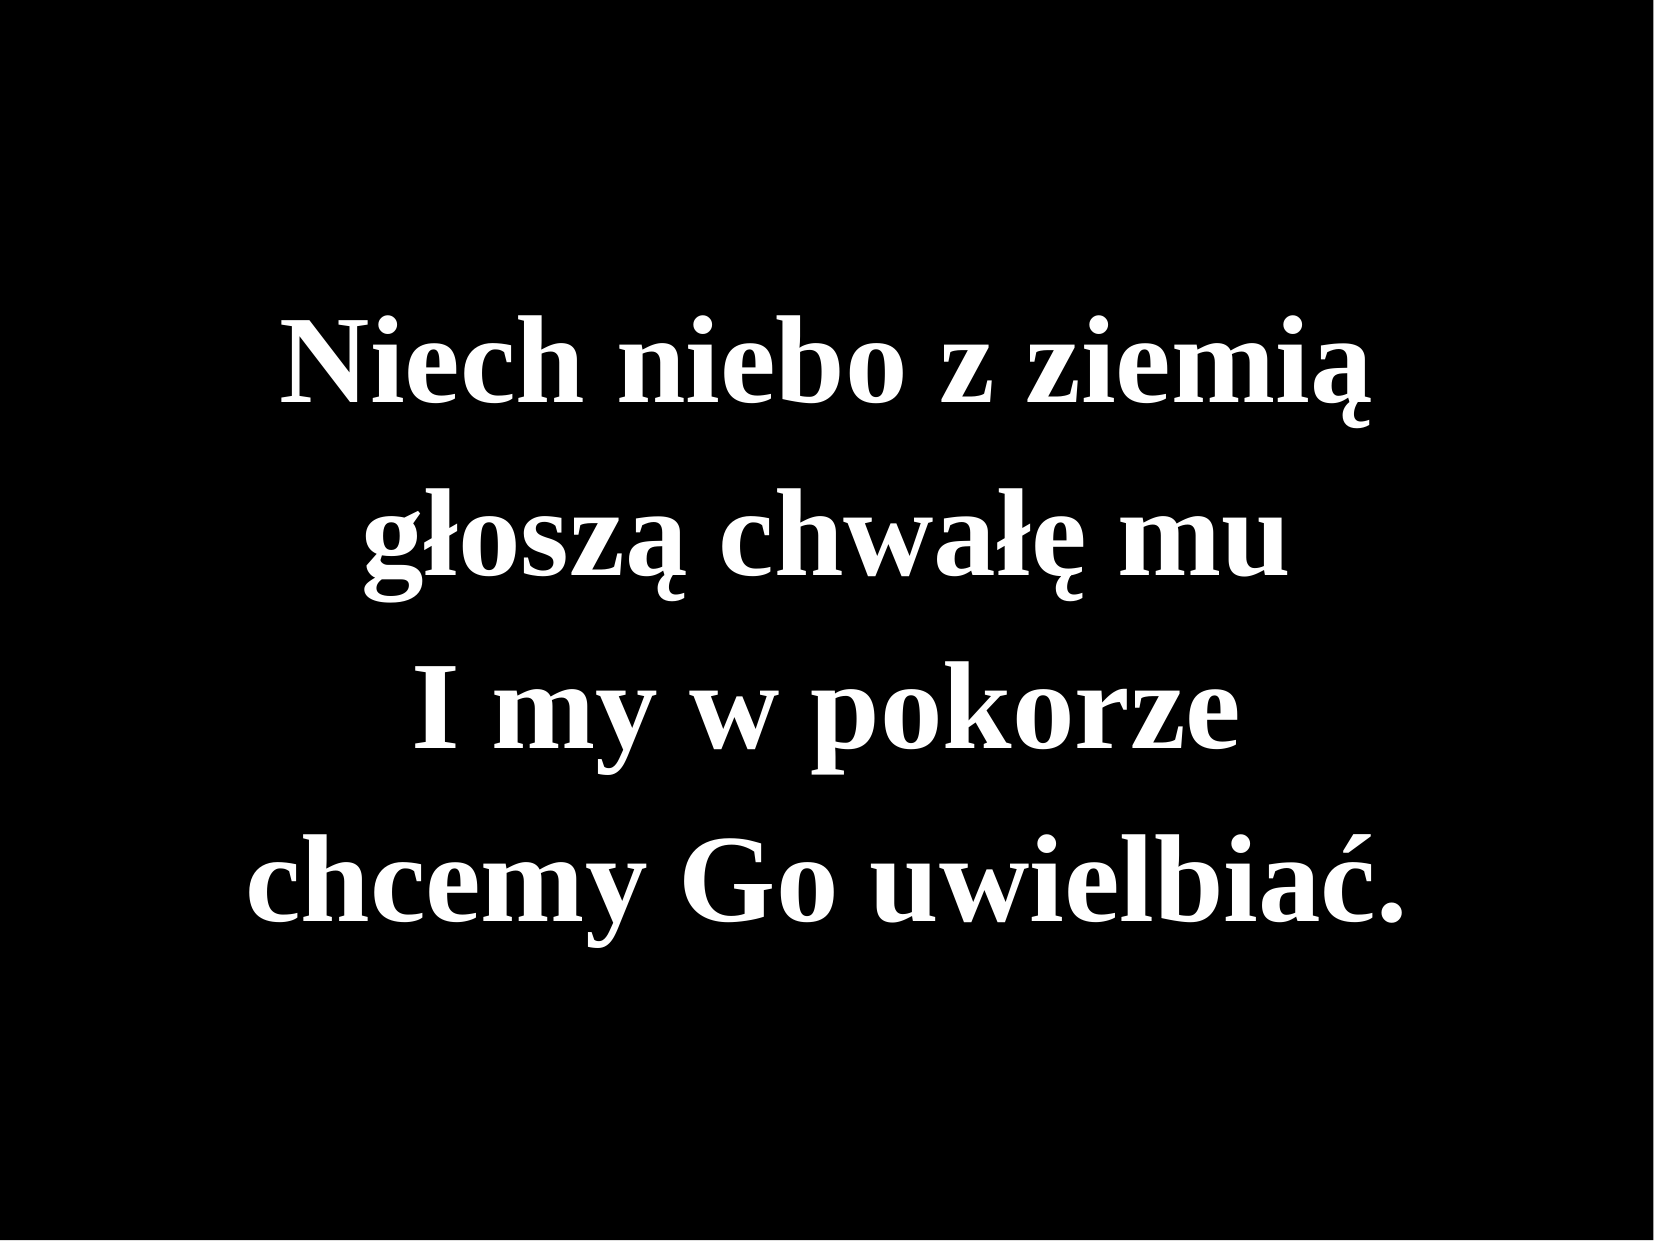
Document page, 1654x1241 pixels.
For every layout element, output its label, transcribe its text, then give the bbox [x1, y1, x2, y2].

title Niech niebo z ziemią ppp głoszą chwałę mu ppp I my w pokorze ppp chcemy Go uwielbiać. [0, 0, 1654, 1241]
